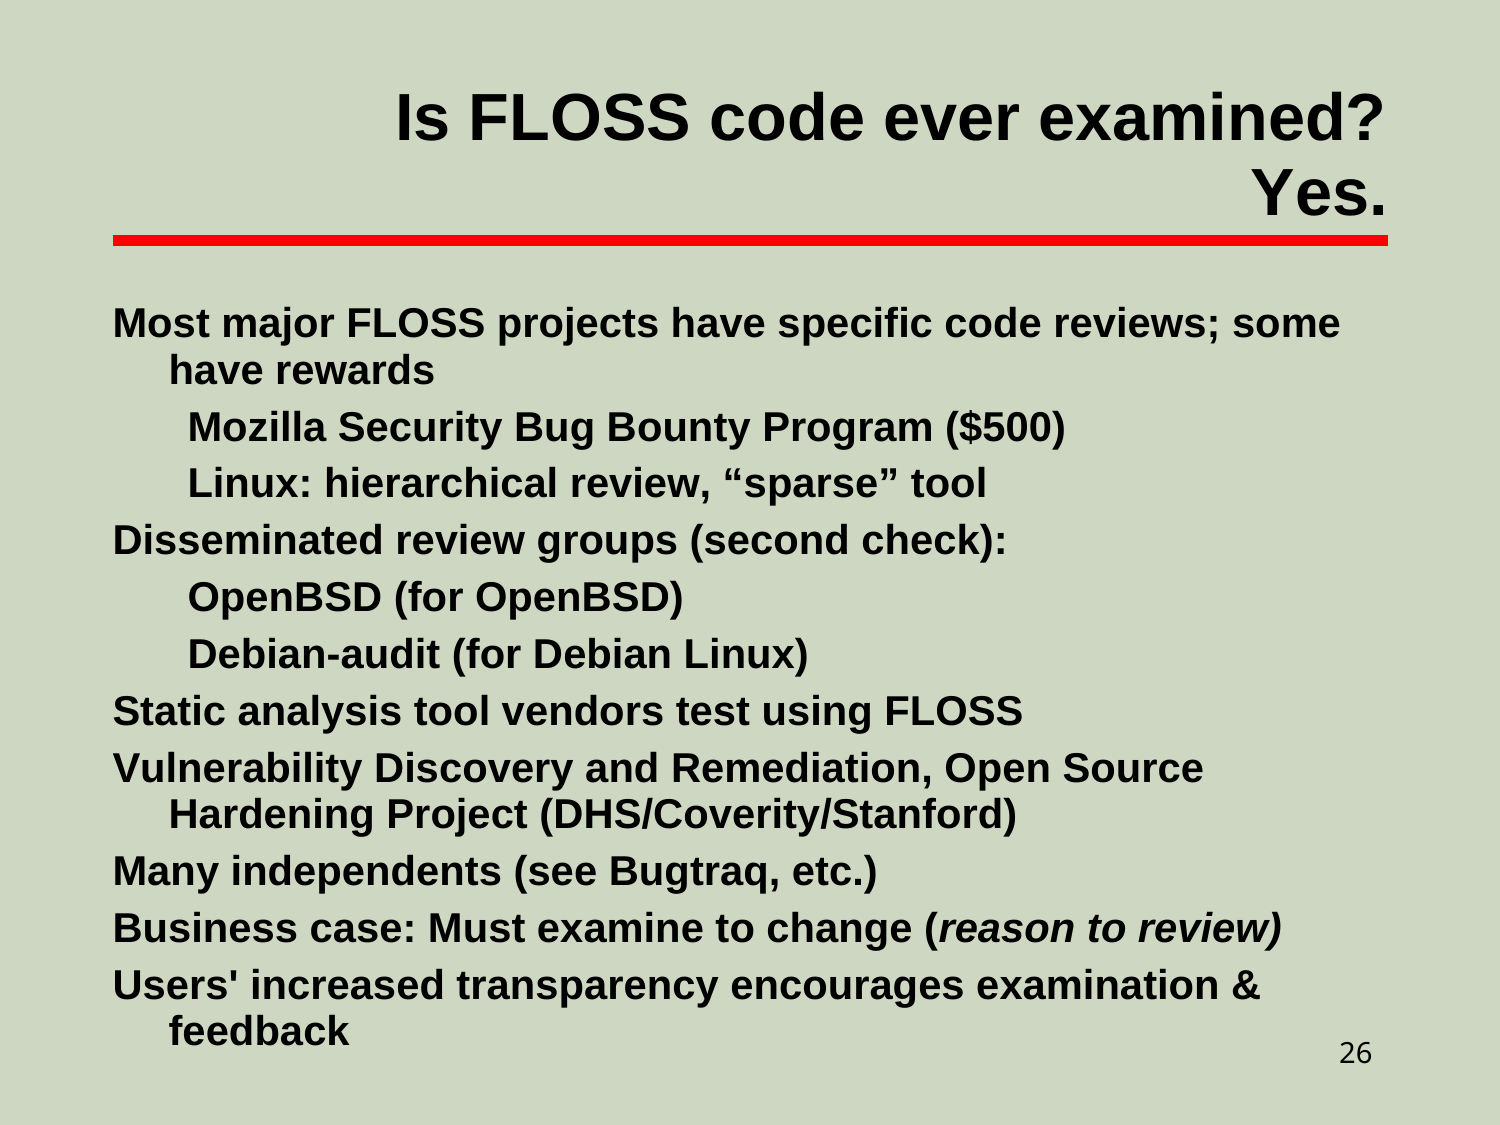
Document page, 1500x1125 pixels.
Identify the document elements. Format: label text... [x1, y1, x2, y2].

title Is FLOSS code ever examined? Yes. [337, 74, 1388, 235]
list Most major FLOSS projects have specific code reviews; some have rewards Mozilla Security Bug Bounty Program ($500) Linux: hierarchical review, “sparse” tool Disseminated review groups (second check): OpenBSD (for OpenBSD) Debian-audit (for Debian Linux) Static analysis tool vendors test using FLOSS Vulnerability Discovery and Remediation, Open Source Hardening Project (DHS/Coverity/Stanford) Many independents (see Bugtraq, etc.) Business case: Must examine to change (reason to review) Users' increased transparency encourages examination & feedback [112, 299, 1388, 1105]
